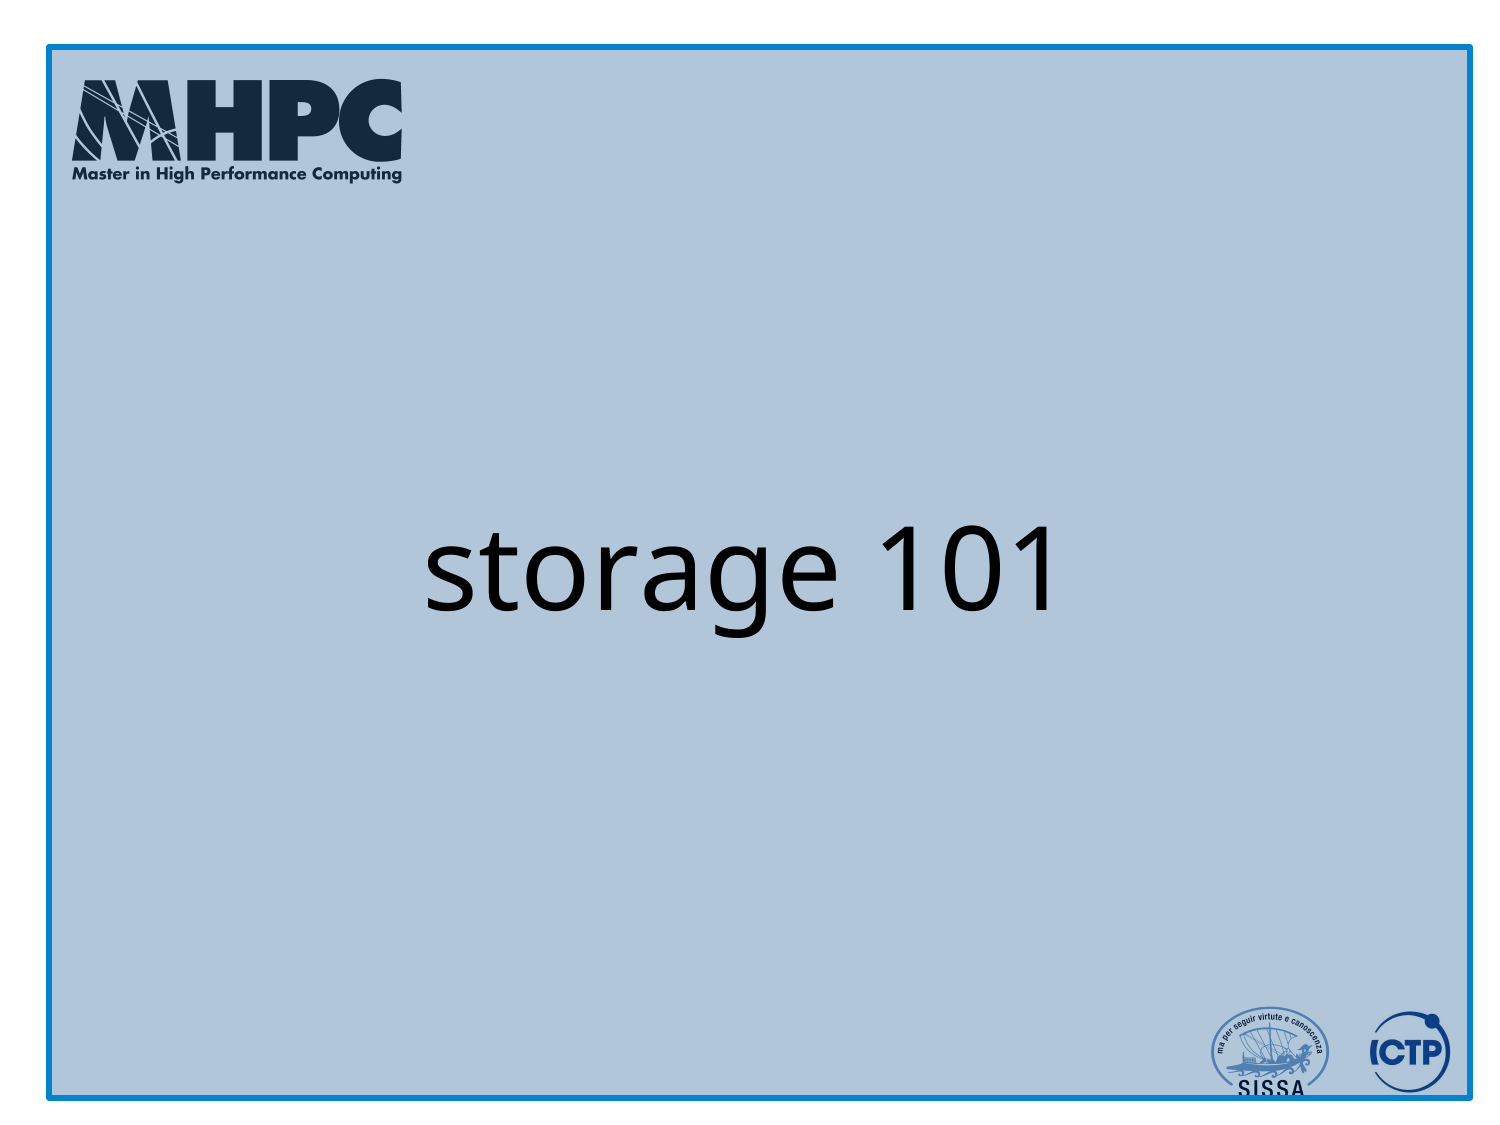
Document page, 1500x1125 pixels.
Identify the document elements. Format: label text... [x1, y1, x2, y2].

picture [13, 10, 1500, 1125]
text_box [49, 47, 1471, 1098]
subtitle storage 101 [75, 35, 1421, 1096]
